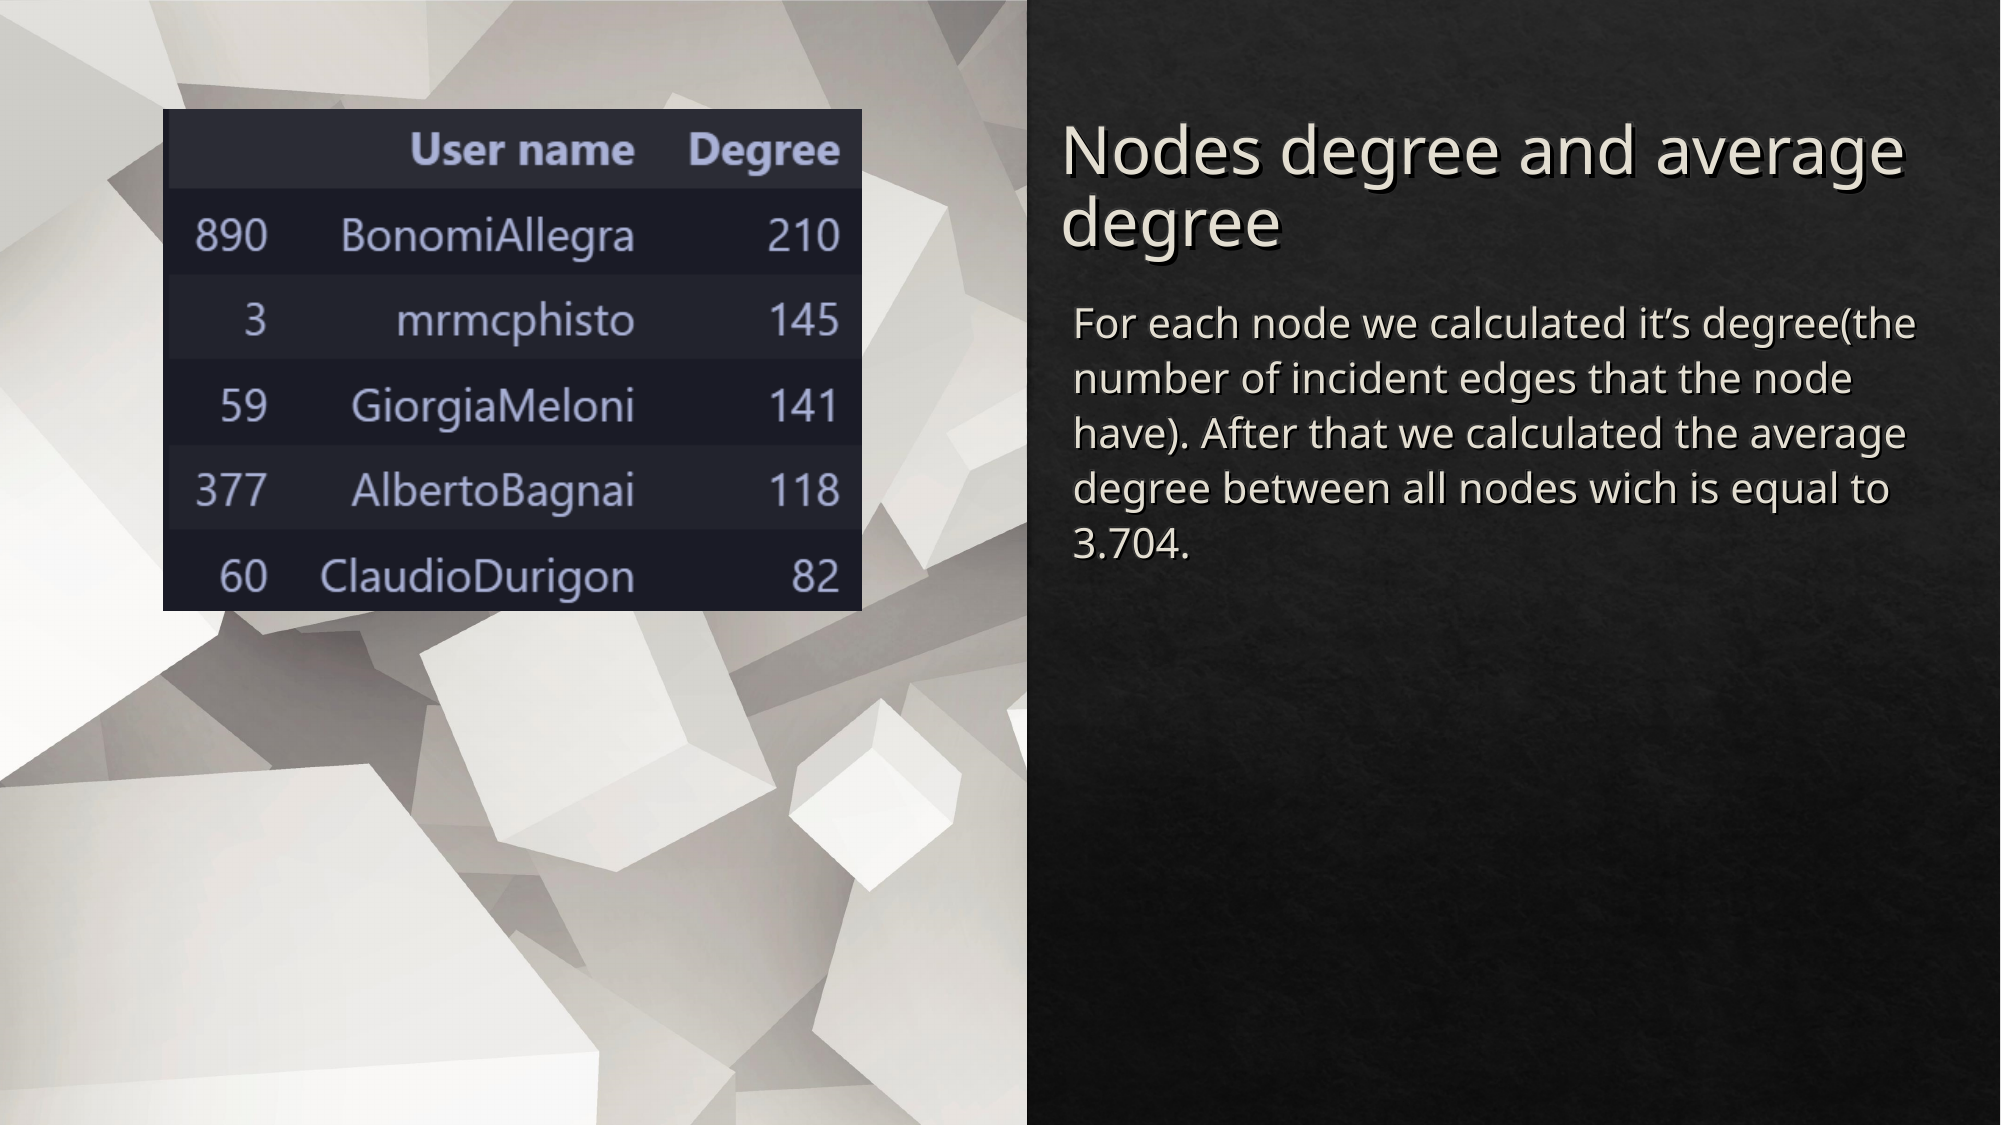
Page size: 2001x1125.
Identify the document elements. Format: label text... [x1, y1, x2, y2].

picture [0, 0, 2000, 1125]
list For each node we calculated it’s degree(the number of incident edges that the node have). After that we calculated the average degree between all nodes wich is equal to 3.704. [1045, 284, 1967, 950]
title Nodes degree and average degree [1045, 109, 1967, 269]
